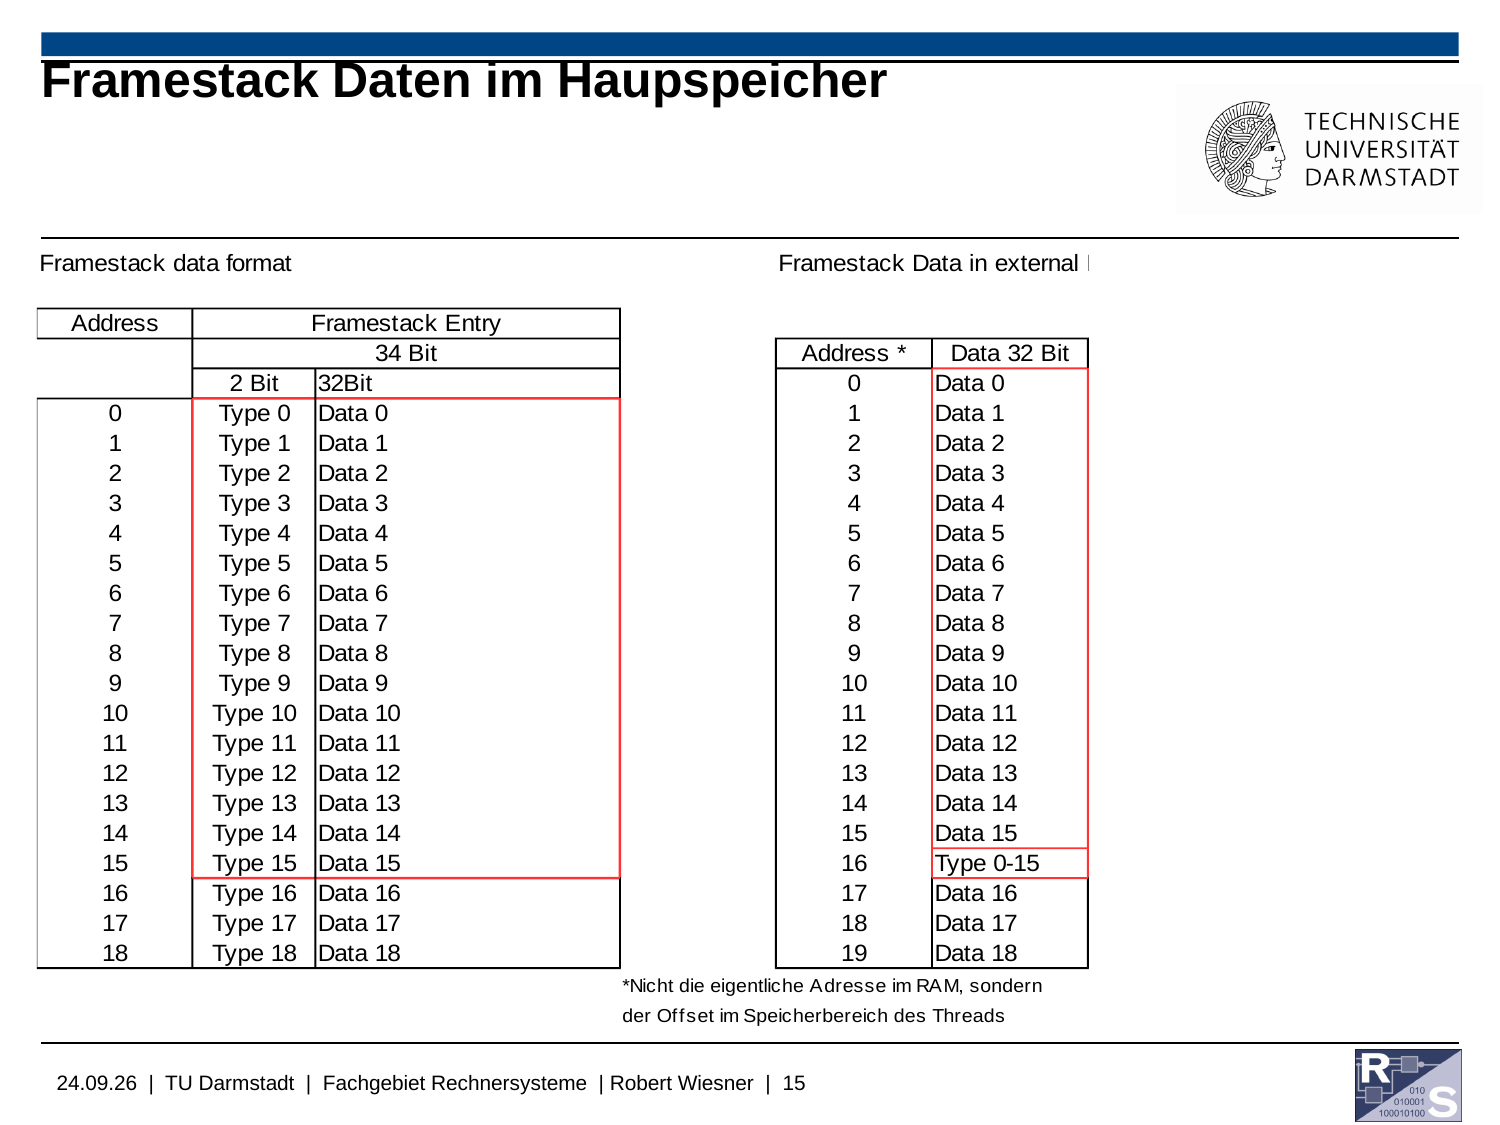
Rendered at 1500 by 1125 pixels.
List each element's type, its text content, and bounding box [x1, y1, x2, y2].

chart [36, 248, 1091, 1032]
picture [1355, 1049, 1462, 1122]
title Framestack Daten im Haupspeicher [41, 32, 1131, 183]
